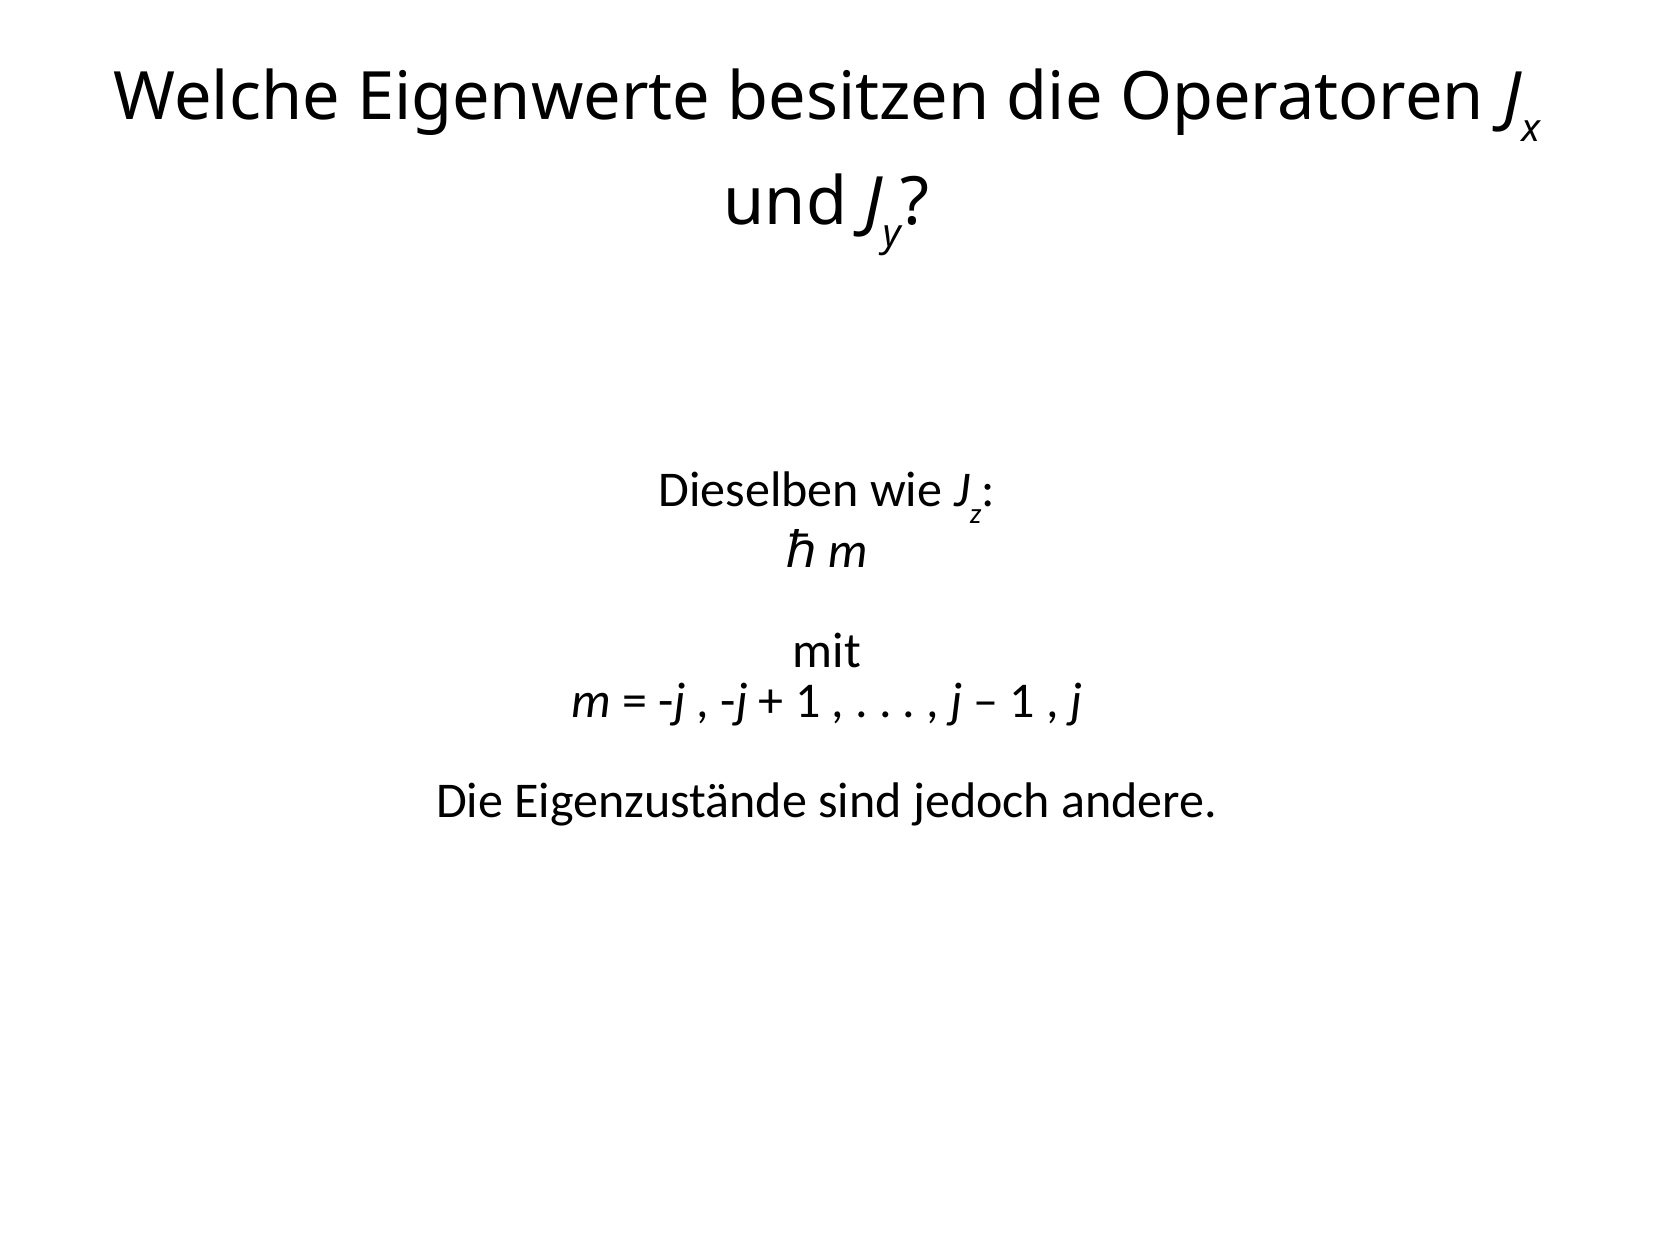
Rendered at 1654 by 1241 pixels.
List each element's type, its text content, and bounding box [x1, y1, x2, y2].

subtitle Dieselben wie Jz: ℏ m mit m = -j , -j + 1 , . . . , j – 1 , j Die Eigenzustände sind jedoch andere. [82, 290, 1571, 1010]
title Welche Eigenwerte besitzen die Operatoren Jx und Jy? [82, 49, 1571, 257]
